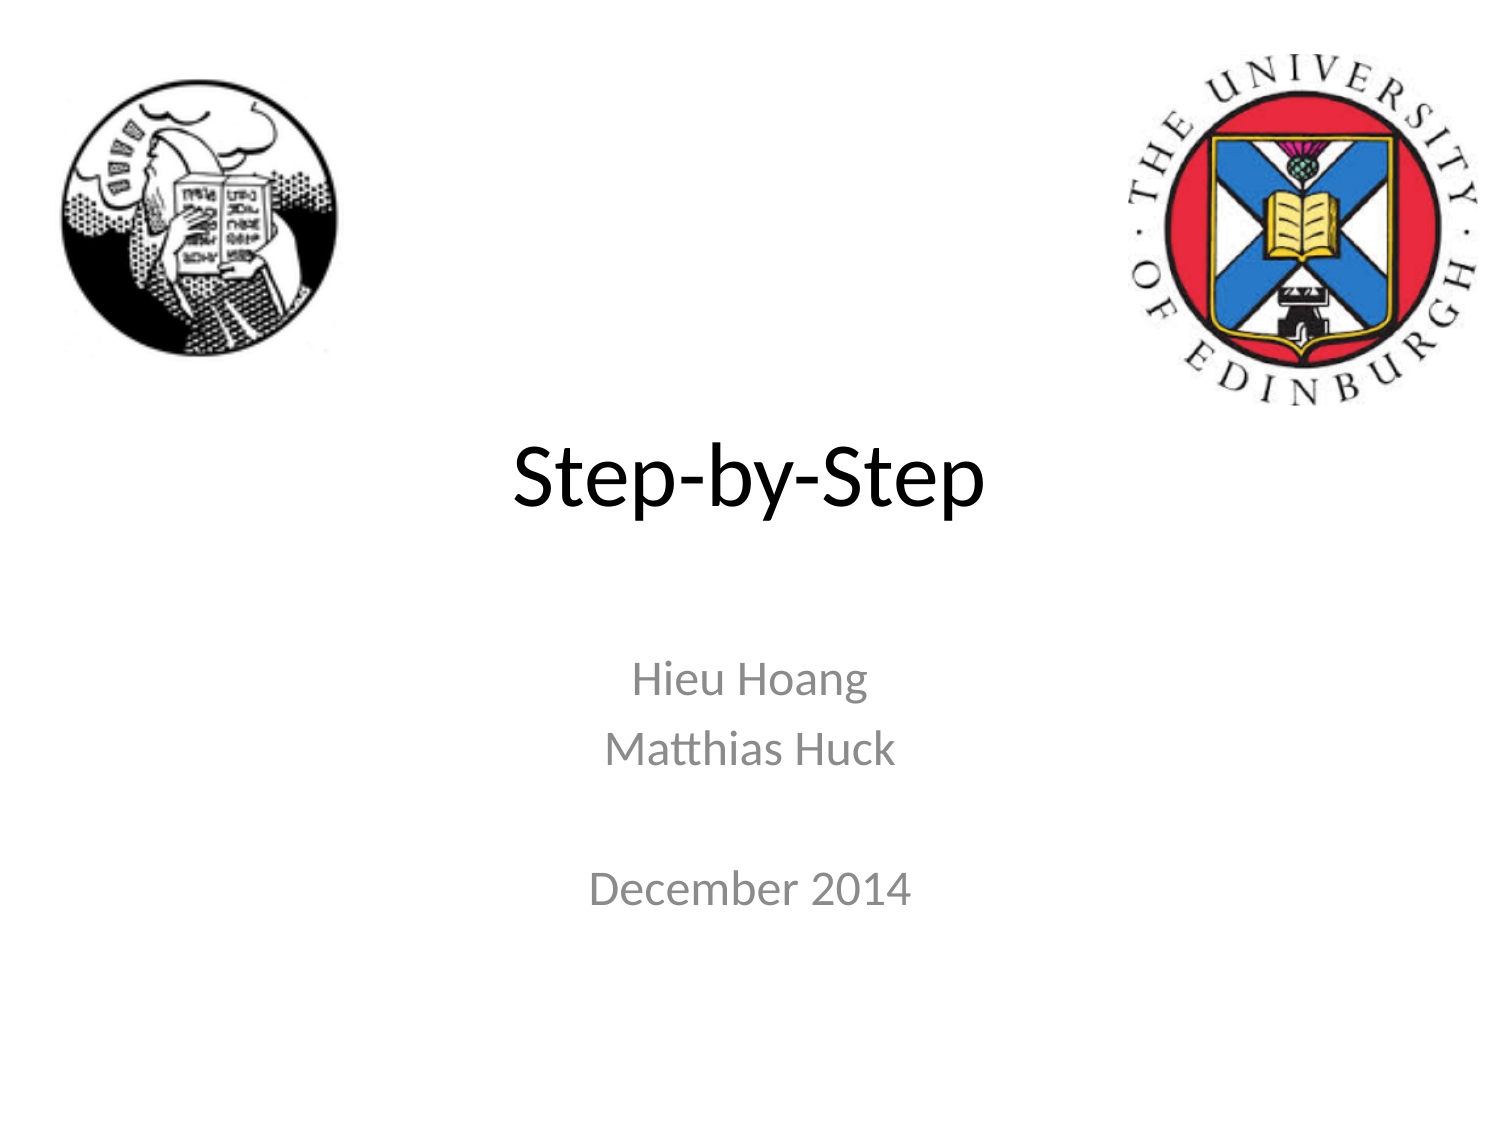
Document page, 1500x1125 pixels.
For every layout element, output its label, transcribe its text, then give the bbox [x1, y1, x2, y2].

picture [53, 78, 344, 362]
title Step-by-Step [112, 349, 1388, 591]
picture [1128, 54, 1479, 407]
subtitle Hieu Hoang Matthias Huck December 2014 [225, 637, 1275, 925]
